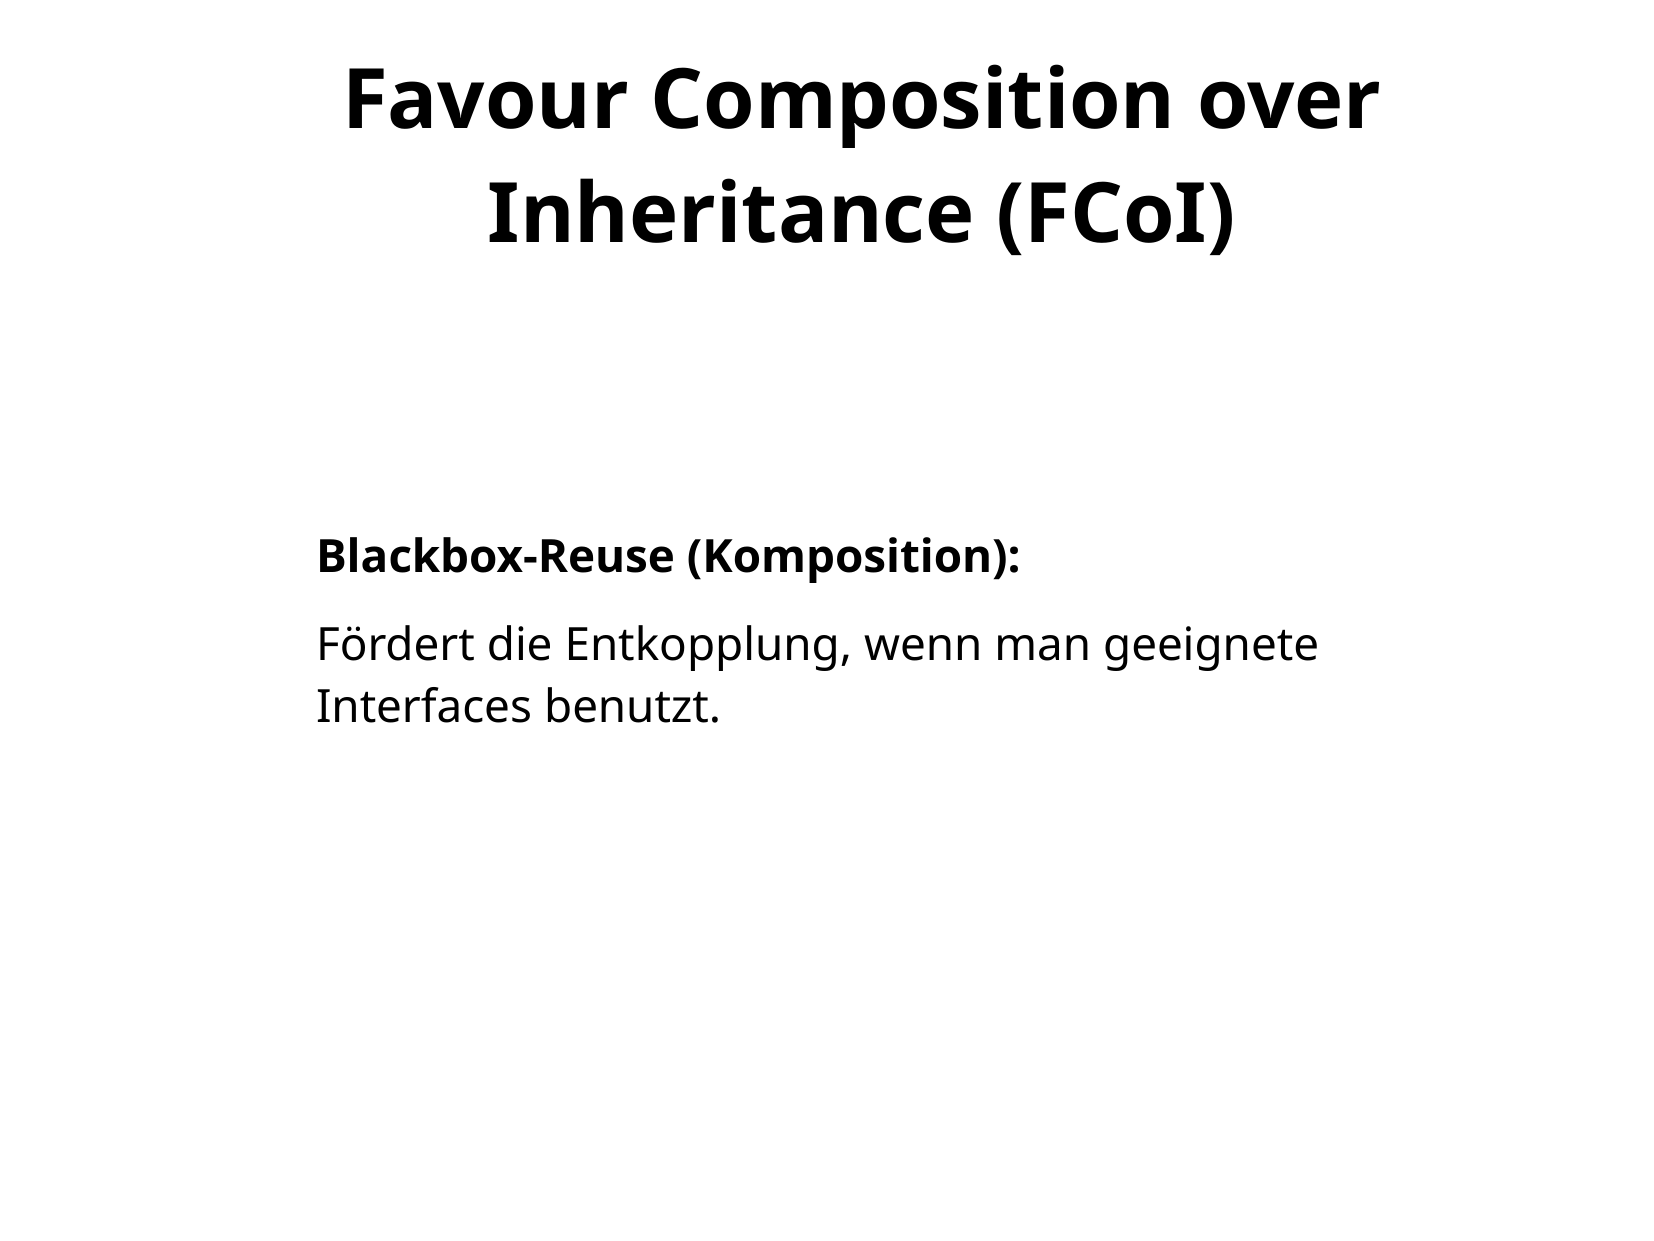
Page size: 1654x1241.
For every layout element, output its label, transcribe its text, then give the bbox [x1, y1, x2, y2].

title Favour Composition over Inheritance (FCoI) [82, 48, 1571, 258]
text_box Blackbox-Reuse (Komposition): Fördert die Entkopplung, wenn man geeignete Interfaces benutzt. [301, 516, 1377, 729]
